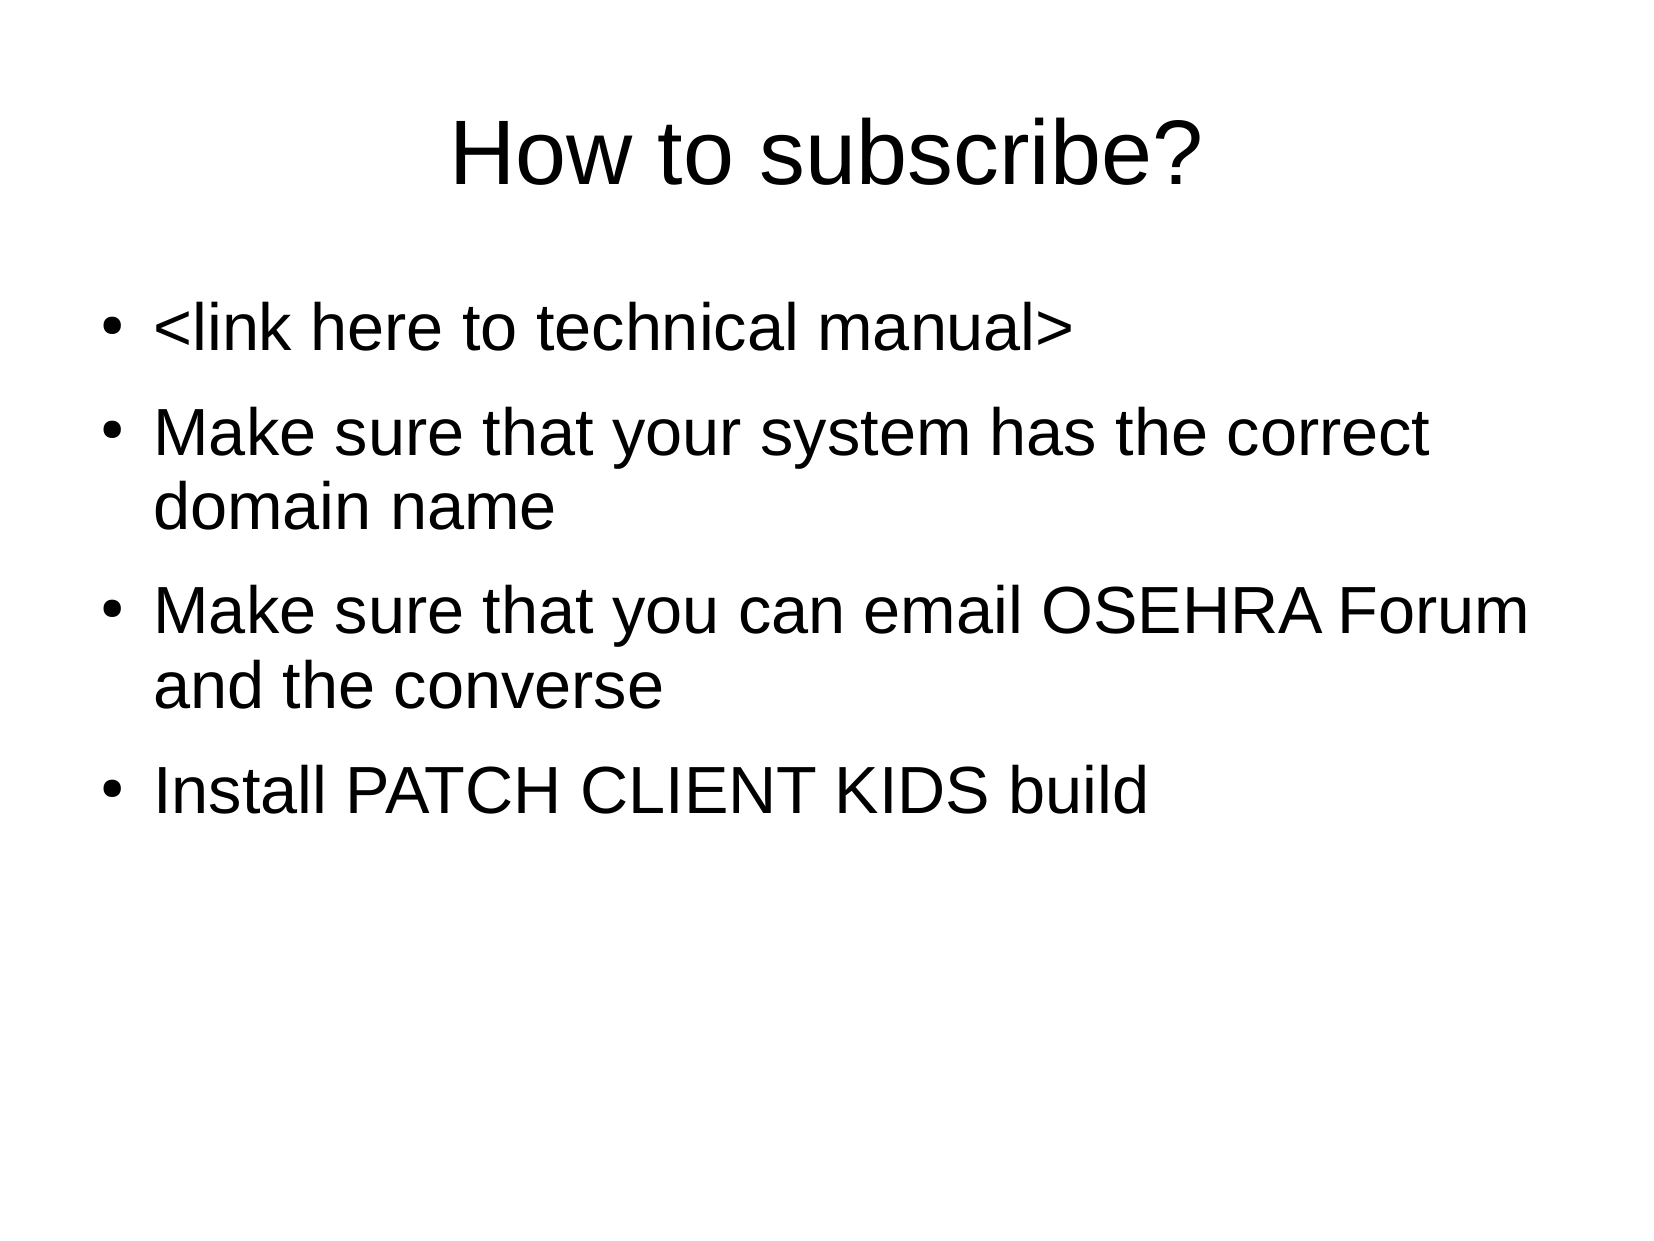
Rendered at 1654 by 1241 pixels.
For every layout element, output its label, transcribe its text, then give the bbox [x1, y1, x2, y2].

title How to subscribe? [82, 49, 1571, 257]
list <link here to technical manual> Make sure that your system has the correct domain name Make sure that you can email OSEHRA Forum and the converse Install PATCH CLIENT KIDS build [82, 290, 1571, 1010]
